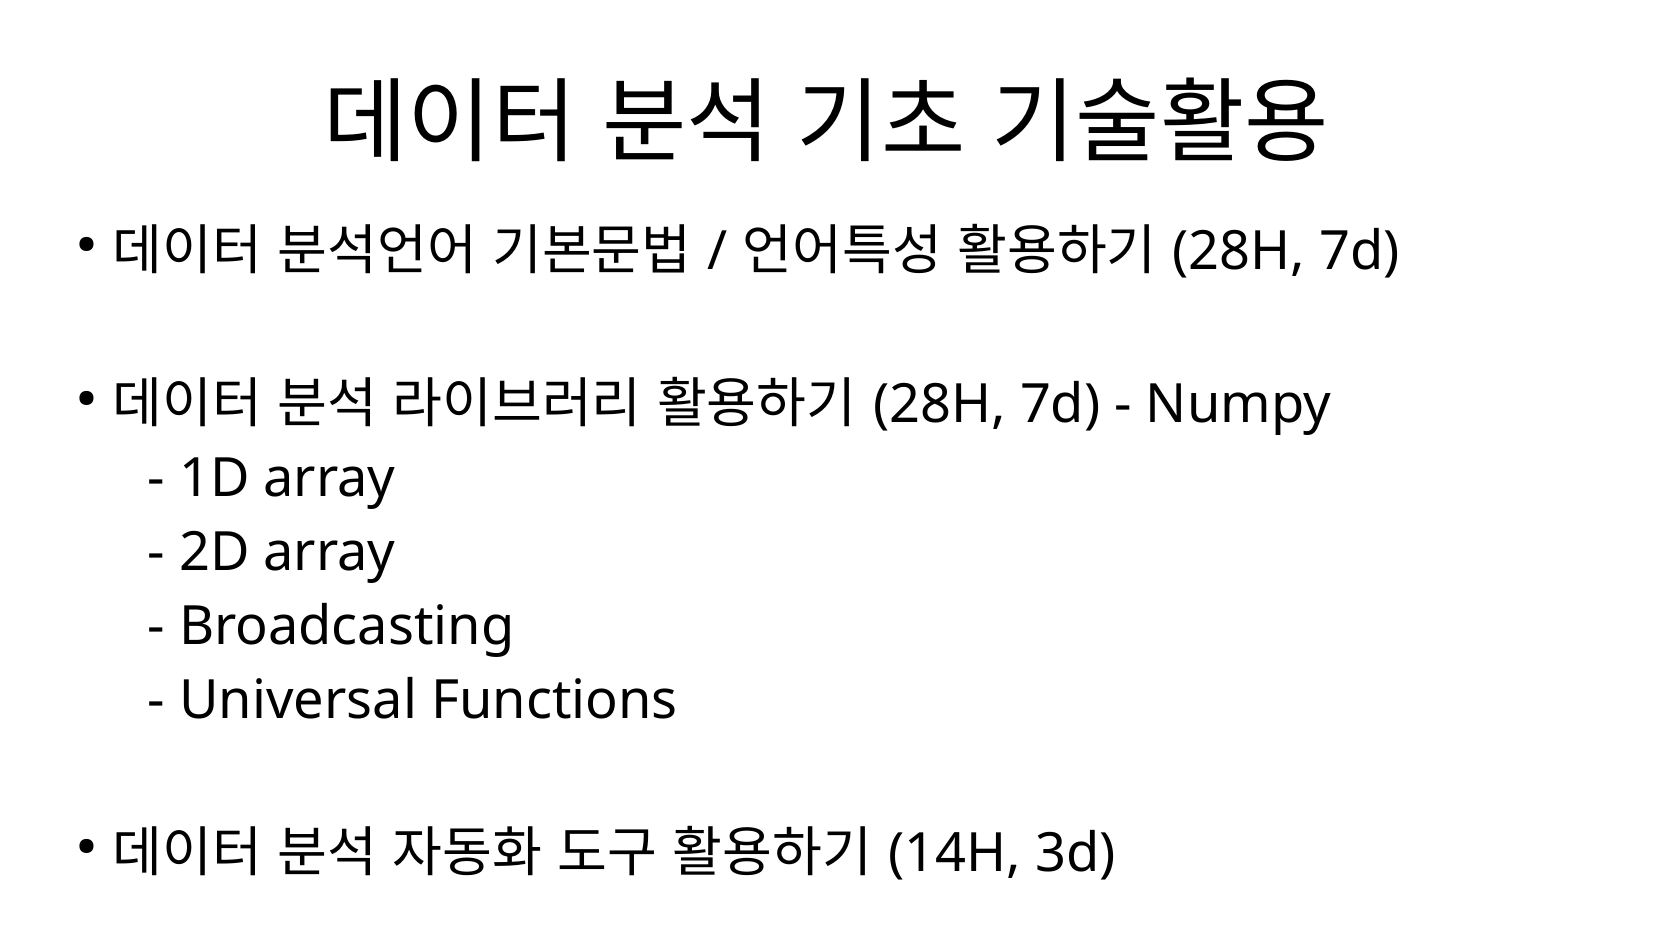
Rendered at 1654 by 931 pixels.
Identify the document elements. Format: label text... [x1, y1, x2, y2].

title 데이터 분석 기초 기술활용 [82, 37, 1571, 193]
subtitle 데이터 분석언어 기본문법 / 언어특성 활용하기 (28H, 7d) 데이터 분석 라이브러리 활용하기 (28H, 7d) - Numpy - 1D array - 2D array - Broadcasting - Universal Functions 데이터 분석 자동화 도구 활용하기 (14H, 3d) [76, 206, 1565, 916]
